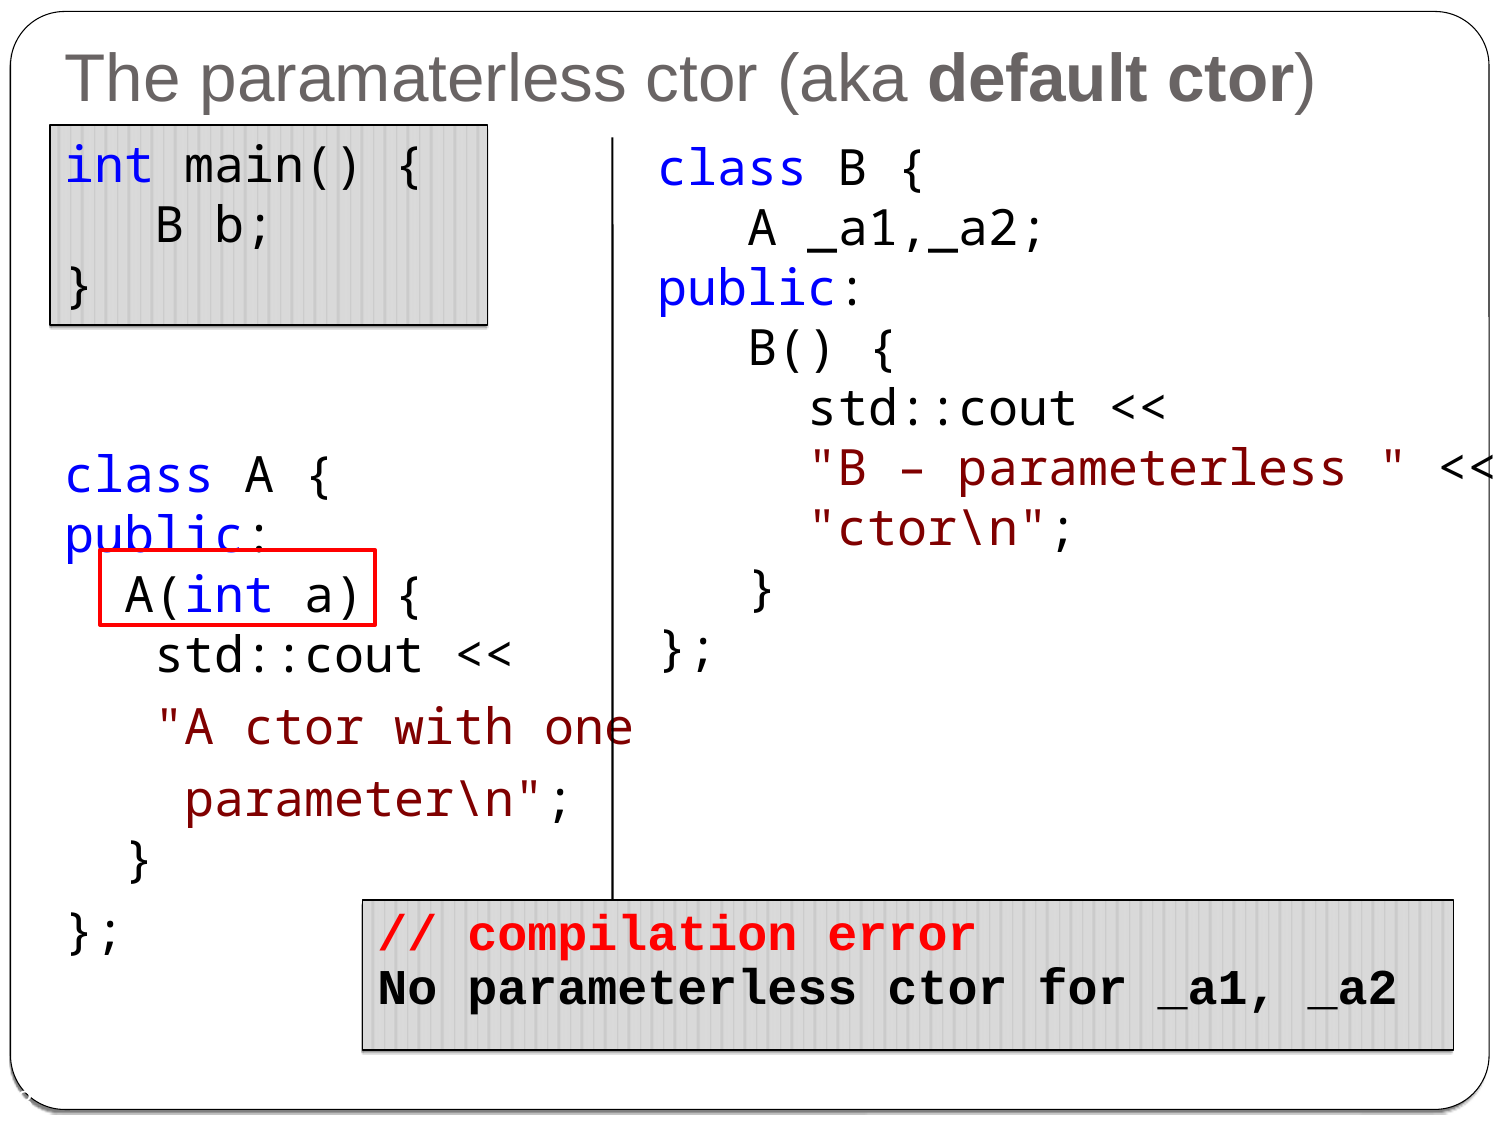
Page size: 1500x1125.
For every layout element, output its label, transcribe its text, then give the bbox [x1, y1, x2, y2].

list class A { public: A(int a) { std::cout << "A ctor with one parameter\n"; } }; [50, 362, 1500, 1125]
text_box // compilation error No parameterless ctor for _a1, _a2 [362, 899, 1454, 1050]
slide_number <number> [0, 1074, 50, 1125]
text_box int main() { B b; } [49, 125, 488, 325]
text_box class B { A _a1,_a2; public: B() { std::cout << "B – parameterless " << "ctor\n"; } }; [627, 112, 1500, 698]
title The paramaterless ctor (aka default ctor) [50, 24, 1450, 130]
